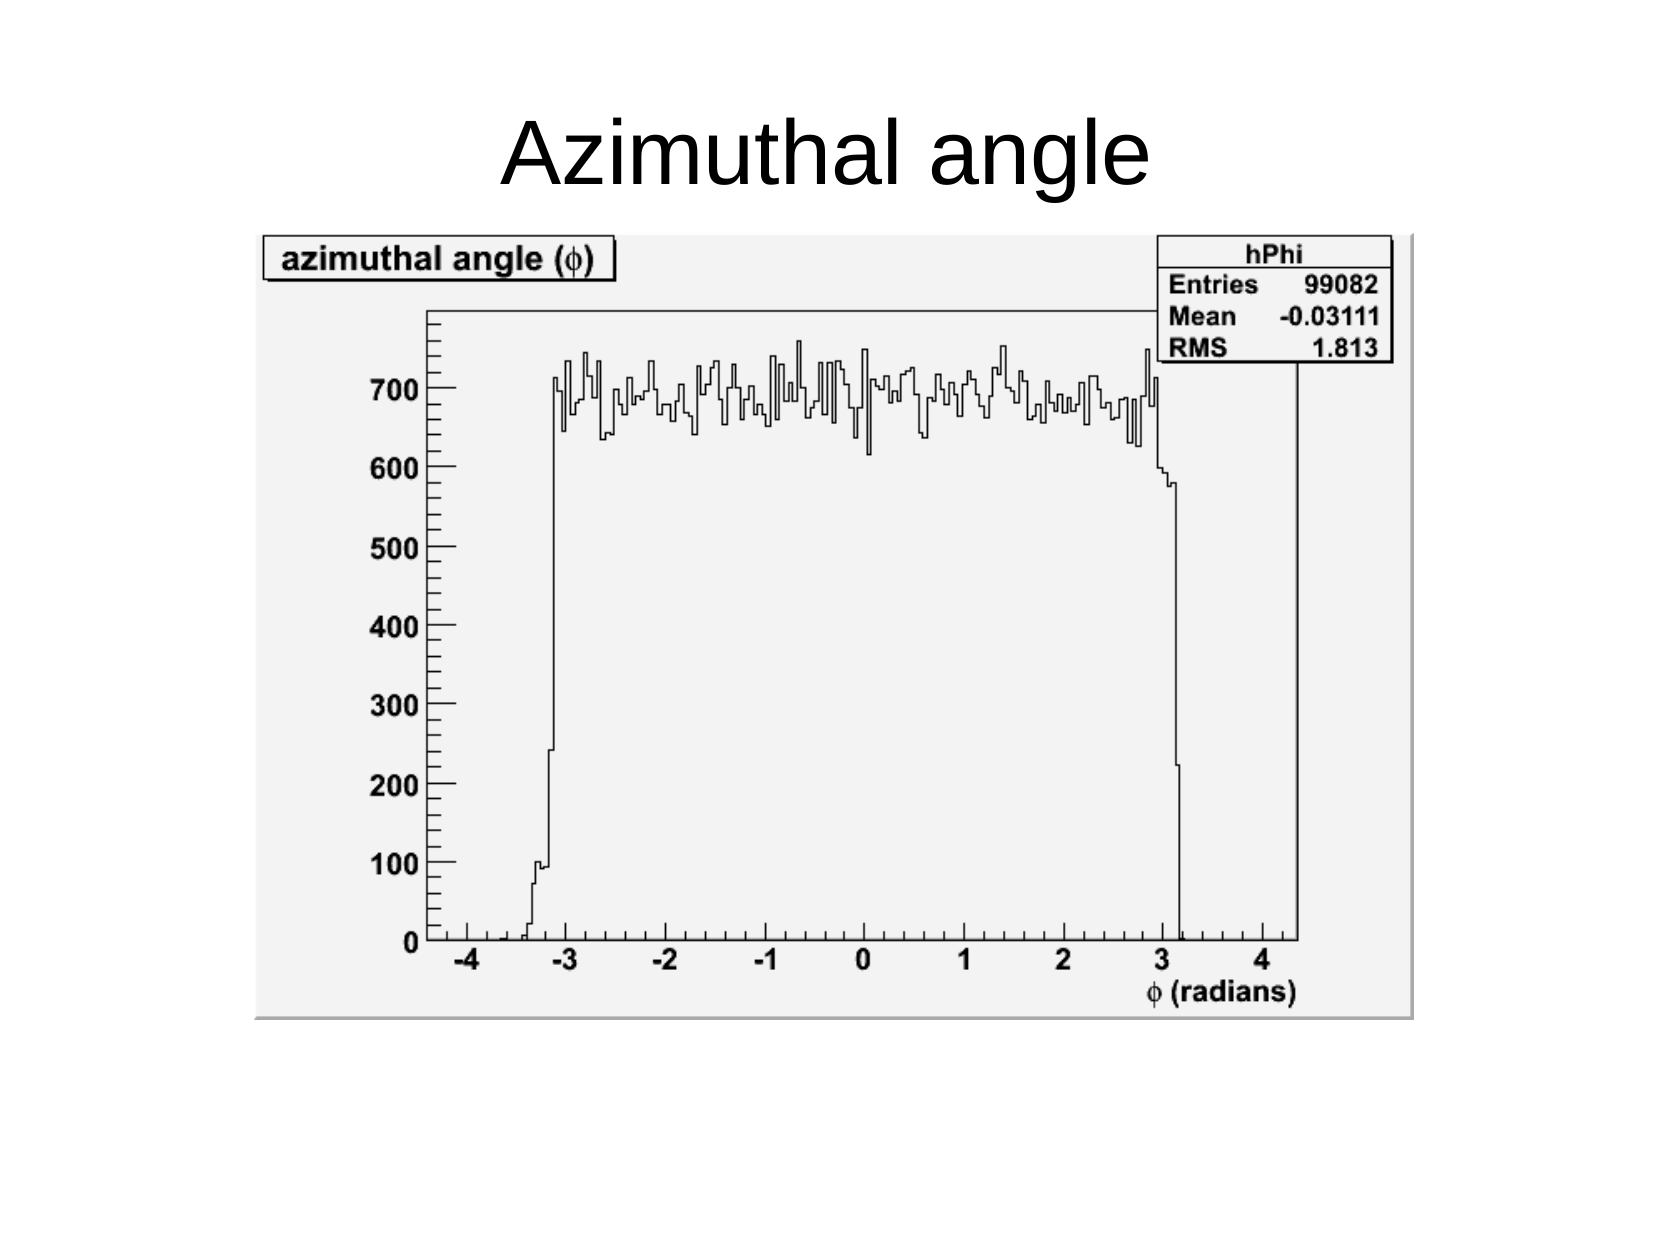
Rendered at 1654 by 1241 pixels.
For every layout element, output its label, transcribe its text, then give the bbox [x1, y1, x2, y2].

picture [253, 250, 1414, 1020]
title Azimuthal angle [82, 56, 1571, 250]
